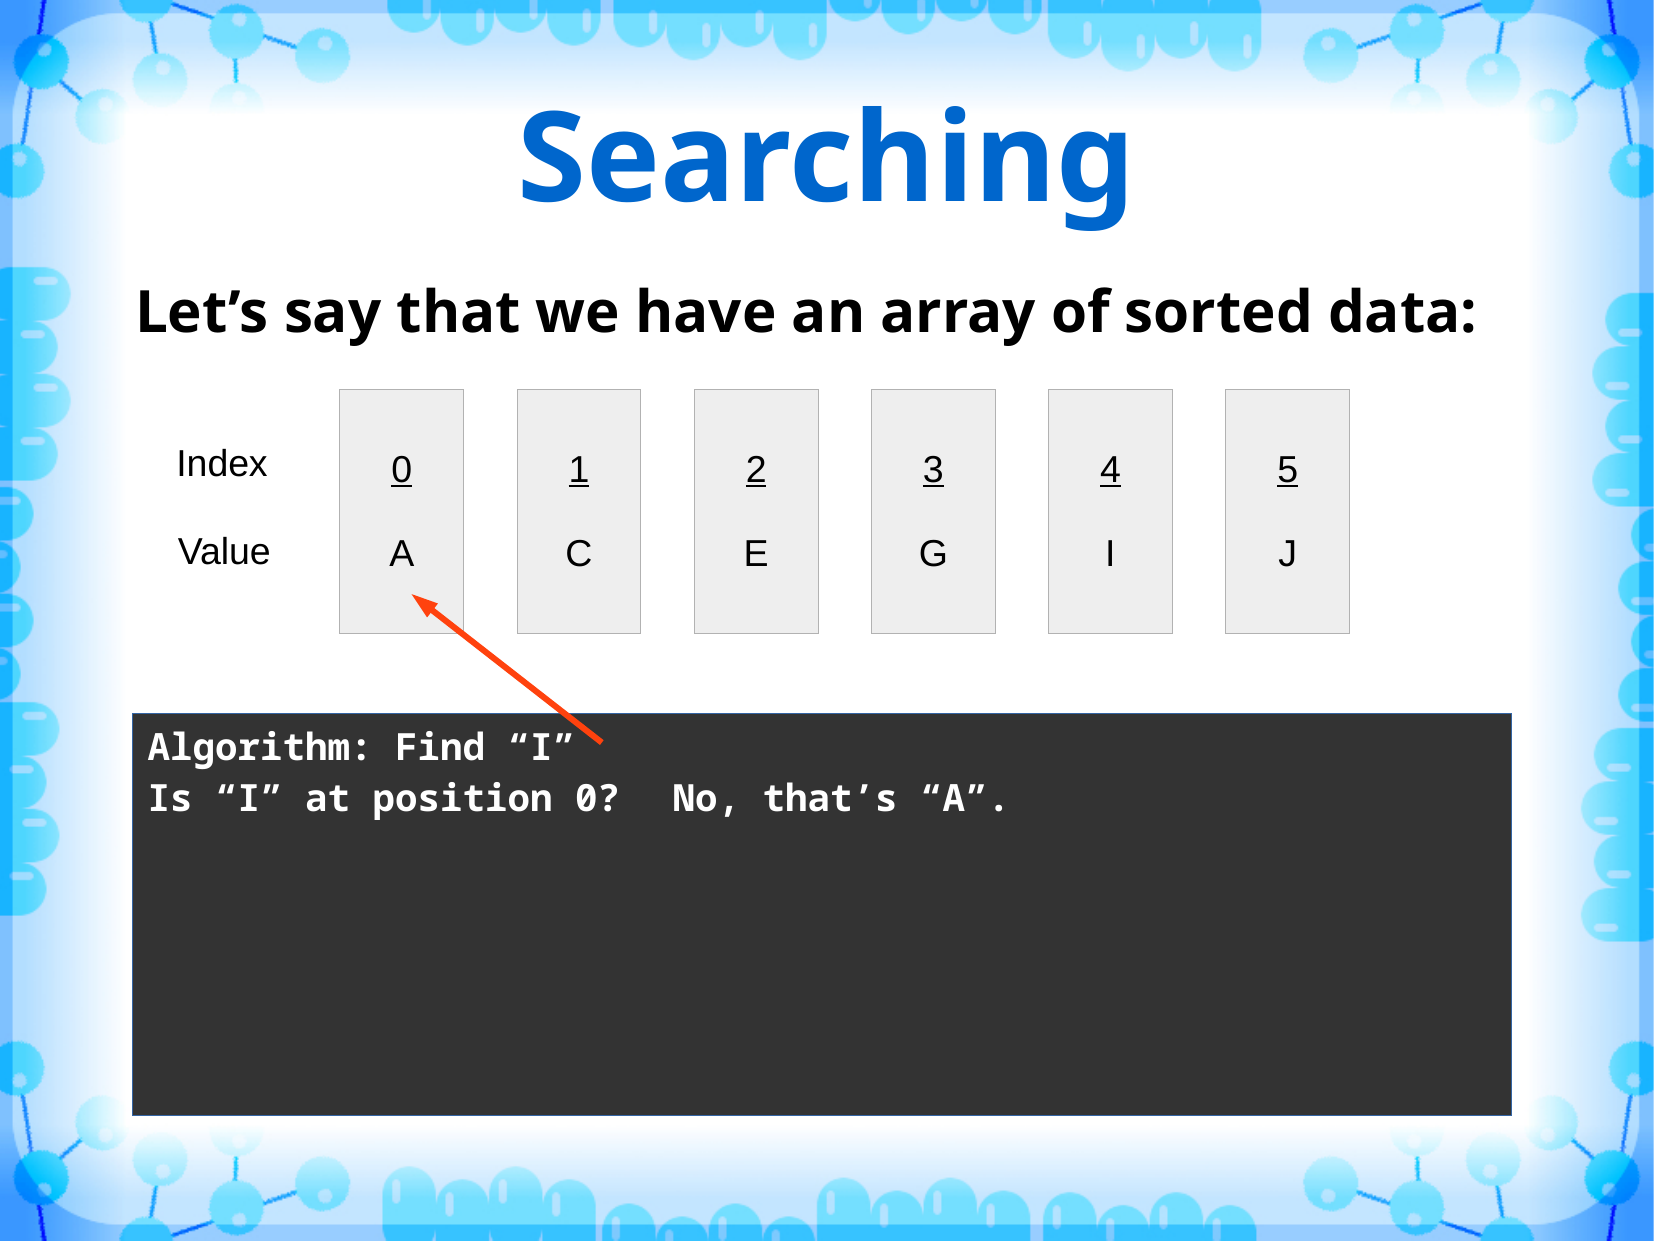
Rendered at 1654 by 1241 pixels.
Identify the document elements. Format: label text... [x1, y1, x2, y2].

picture [0, 0, 1654, 1241]
text_box Algorithm: Find “I” Is “I” at position 0? No, that’s “A”. [132, 713, 1512, 1116]
text_box 0 A [339, 389, 464, 634]
title Searching [82, 49, 1571, 257]
text_box Let’s say that we have an array of sorted data: [135, 270, 1509, 458]
text_box 2 E [694, 389, 819, 634]
text_box 3 G [871, 389, 996, 634]
text_box 1 C [517, 389, 641, 634]
text_box 5 J [1225, 389, 1350, 634]
text_box 4 I [1048, 389, 1173, 634]
text_box Index [119, 434, 325, 492]
text_box Value [122, 522, 327, 580]
